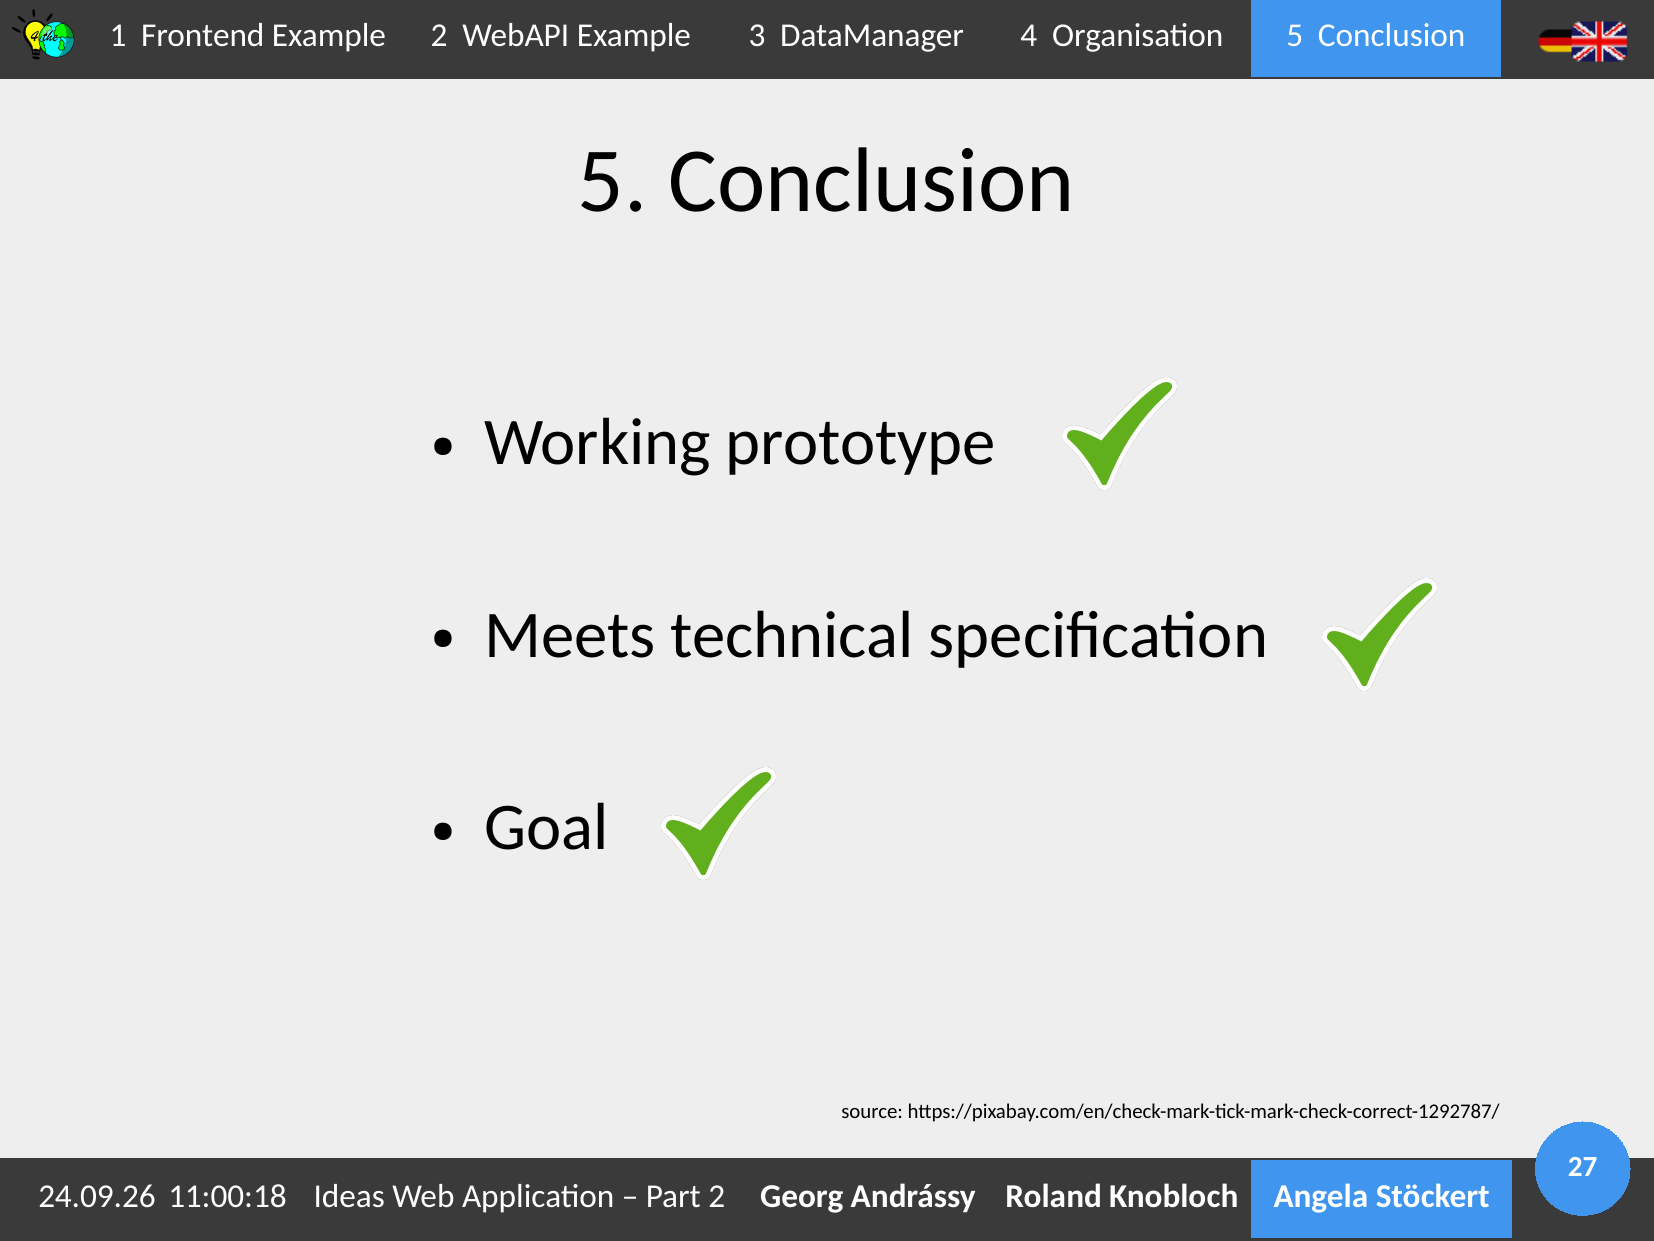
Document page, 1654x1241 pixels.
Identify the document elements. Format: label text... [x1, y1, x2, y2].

text_box 2 WebAPI Example [401, 0, 720, 77]
picture [1536, 18, 1629, 64]
list Working prototype Meets technical specification Goal [413, 414, 1276, 934]
text_box 3 DataManager [720, 0, 992, 77]
text_box Roland Knobloch [992, 1160, 1251, 1238]
text_box Georg Andrássy [744, 1160, 992, 1238]
text_box 1 Frontend Example [94, 0, 401, 77]
picture [1322, 578, 1437, 691]
text_box 4 Organisation [992, 0, 1251, 77]
text_box Ideas Web Application – Part 2 [307, 1160, 733, 1238]
title 5. Conclusion [82, 106, 1571, 272]
picture [661, 767, 776, 880]
picture [1062, 377, 1177, 490]
text_box 5 Conclusion [1251, 0, 1501, 77]
text_box Angela Stöckert [1251, 1160, 1512, 1238]
picture [2, 0, 83, 79]
text_box source: https://pixabay.com/en/check-mark-tick-mark-check-correct-1292787/ [826, 1095, 1654, 1136]
